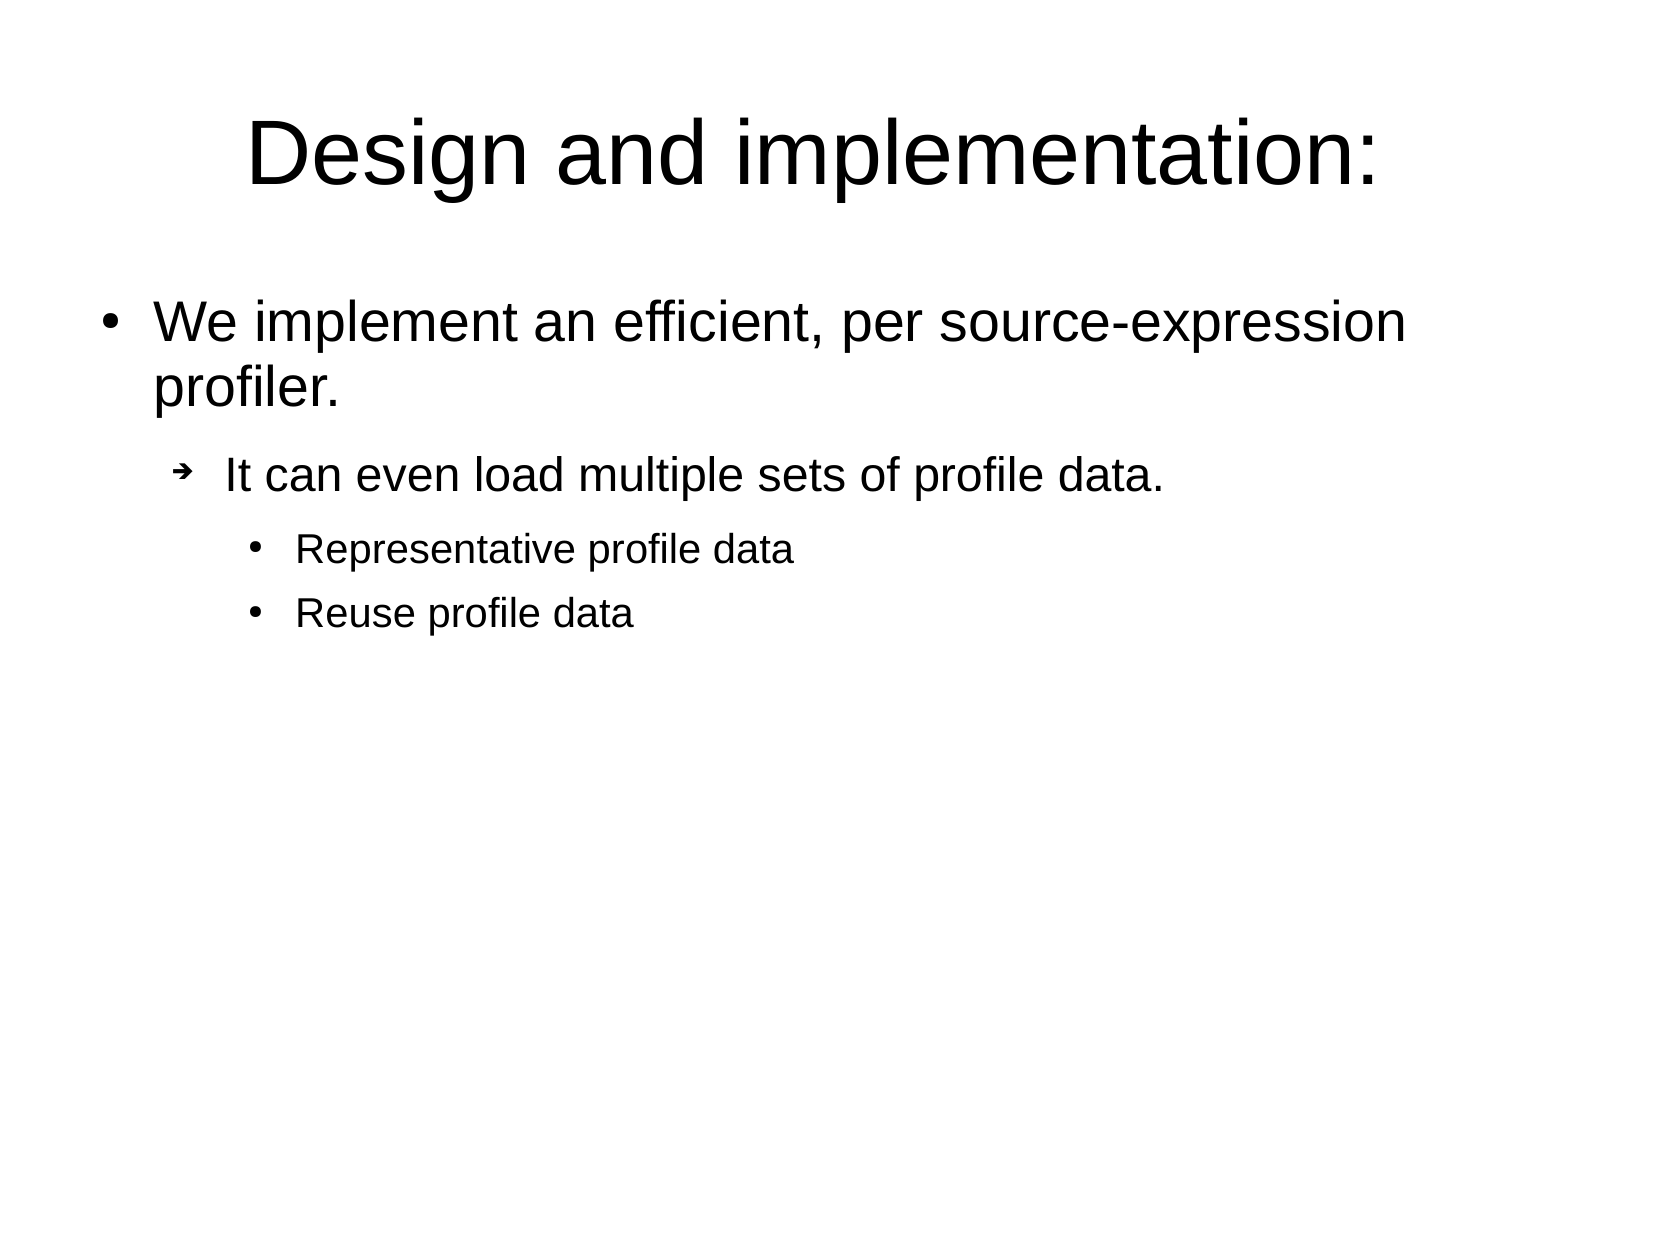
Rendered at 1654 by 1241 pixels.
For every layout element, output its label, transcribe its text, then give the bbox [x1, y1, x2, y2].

list We implement an efficient, per source-expression profiler. It can even load multiple sets of profile data. Representative profile data Reuse profile data [82, 290, 1571, 1010]
title Design and implementation: [82, 49, 1571, 257]
